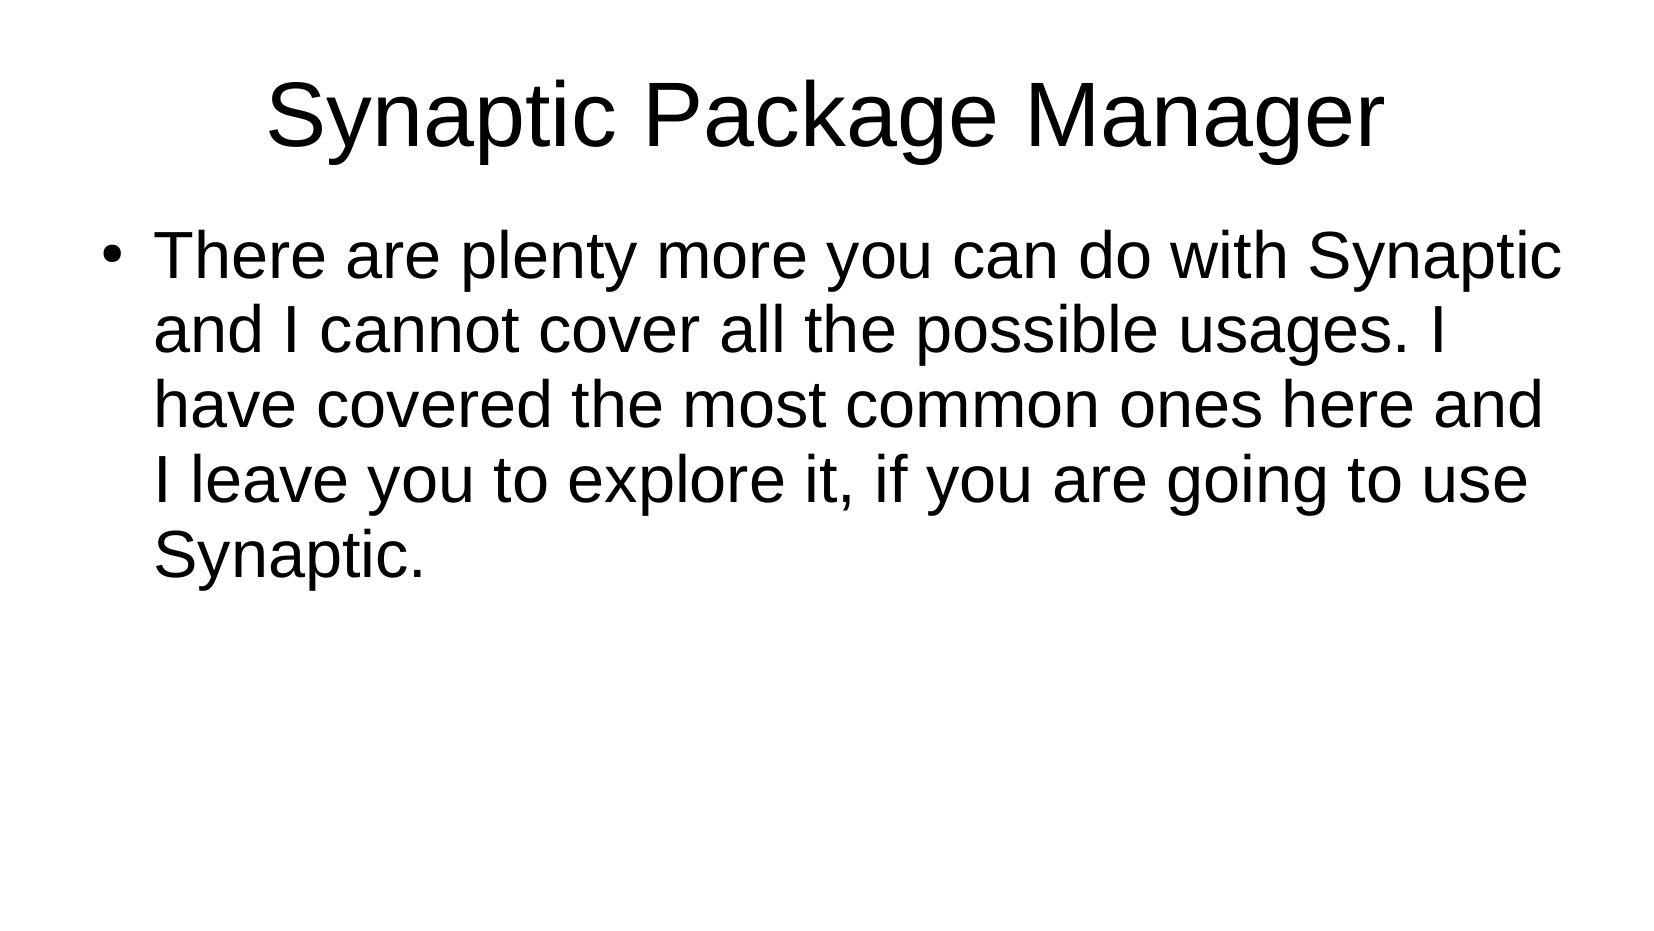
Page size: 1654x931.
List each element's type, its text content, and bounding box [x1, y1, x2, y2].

list There are plenty more you can do with Synaptic and I cannot cover all the possible usages. I have covered the most common ones here and I leave you to explore it, if you are going to use Synaptic. [82, 217, 1571, 758]
title Synaptic Package Manager [82, 37, 1571, 193]
